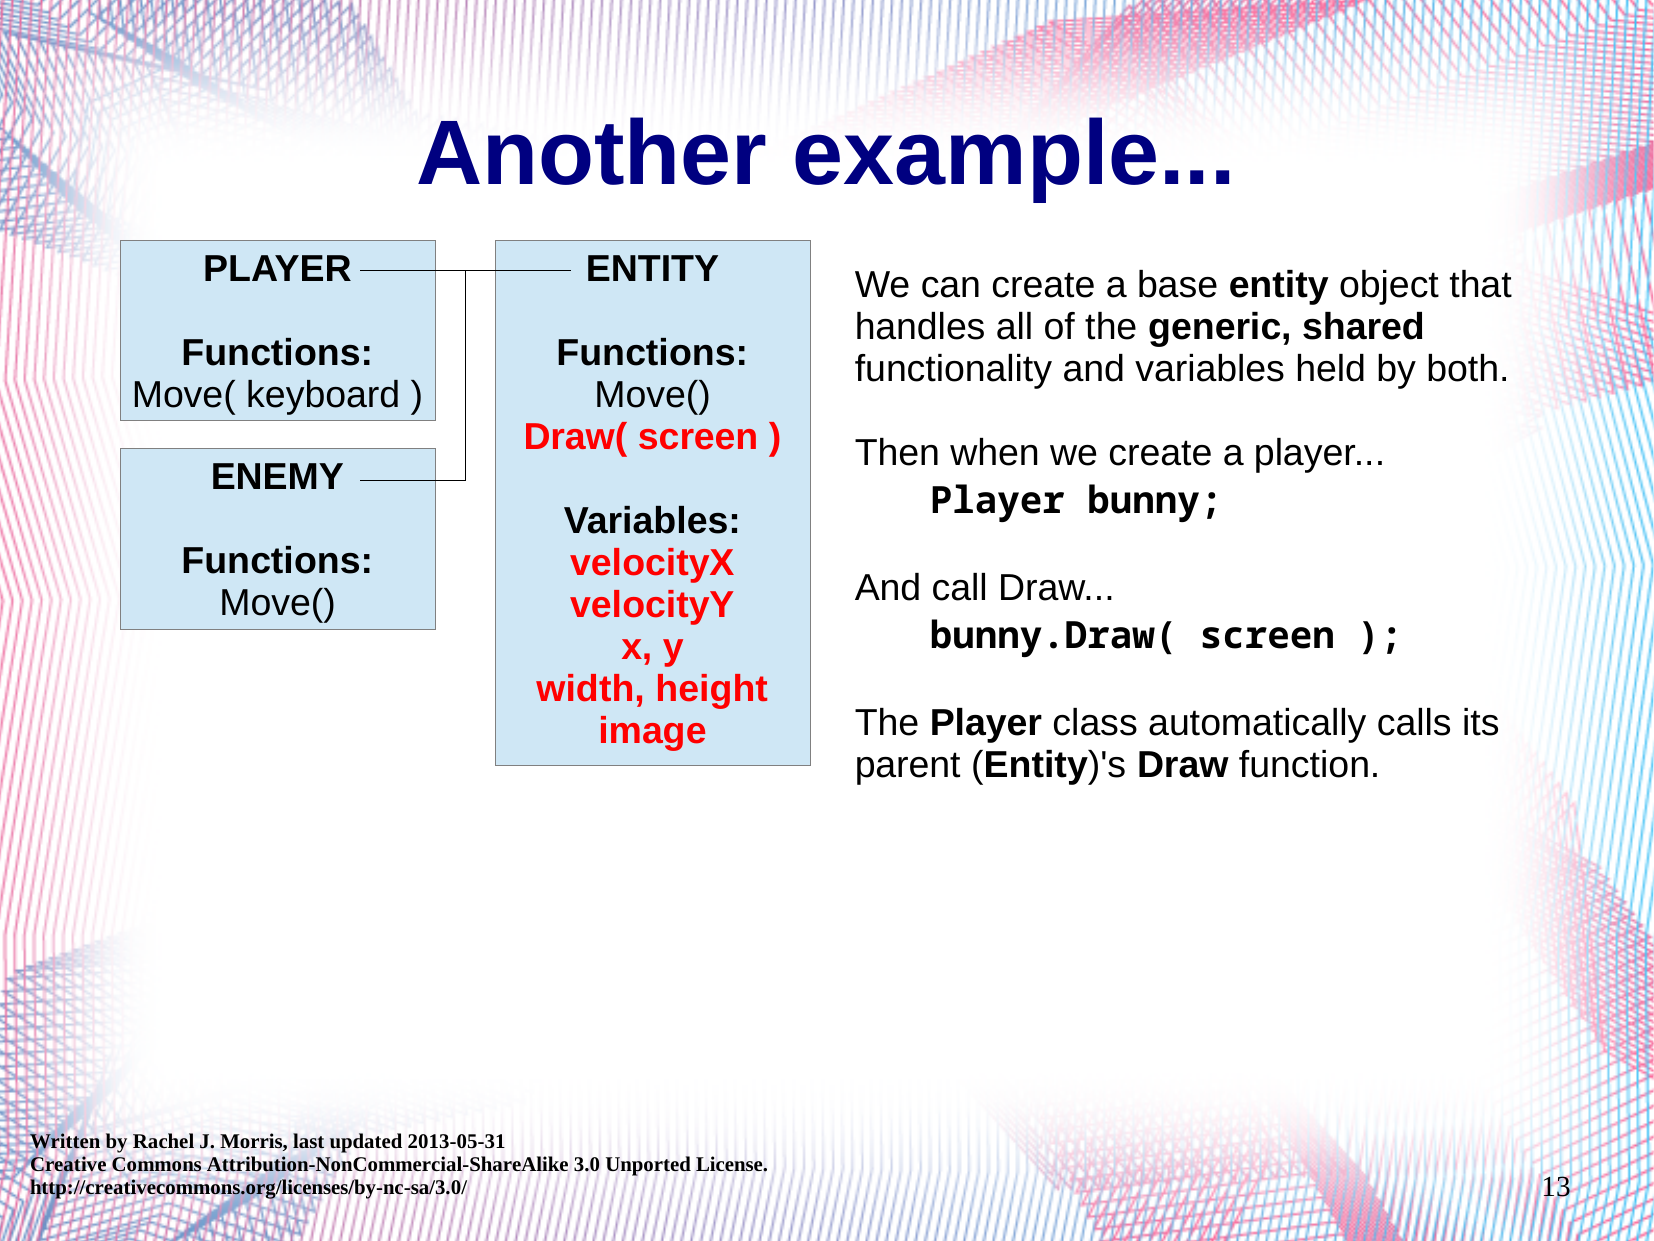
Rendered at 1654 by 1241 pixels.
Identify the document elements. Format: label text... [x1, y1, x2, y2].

text_box PLAYER Functions: Move( keyboard ) [120, 240, 436, 421]
text_box ENEMY Functions: Move() [120, 448, 436, 630]
picture [0, 0, 1654, 1241]
title Another example... [82, 49, 1571, 257]
text_box ENTITY Functions: Move() Draw( screen ) Variables: velocityX velocityY x, y width, height image [495, 240, 811, 766]
text_box We can create a base entity object that handles all of the generic, shared functionality and variables held by both. Then when we create a player... Player bunny; And call Draw... bunny.Draw( screen ); The Player class automatically calls its parent (Entity)'s Draw function. [840, 256, 1531, 781]
